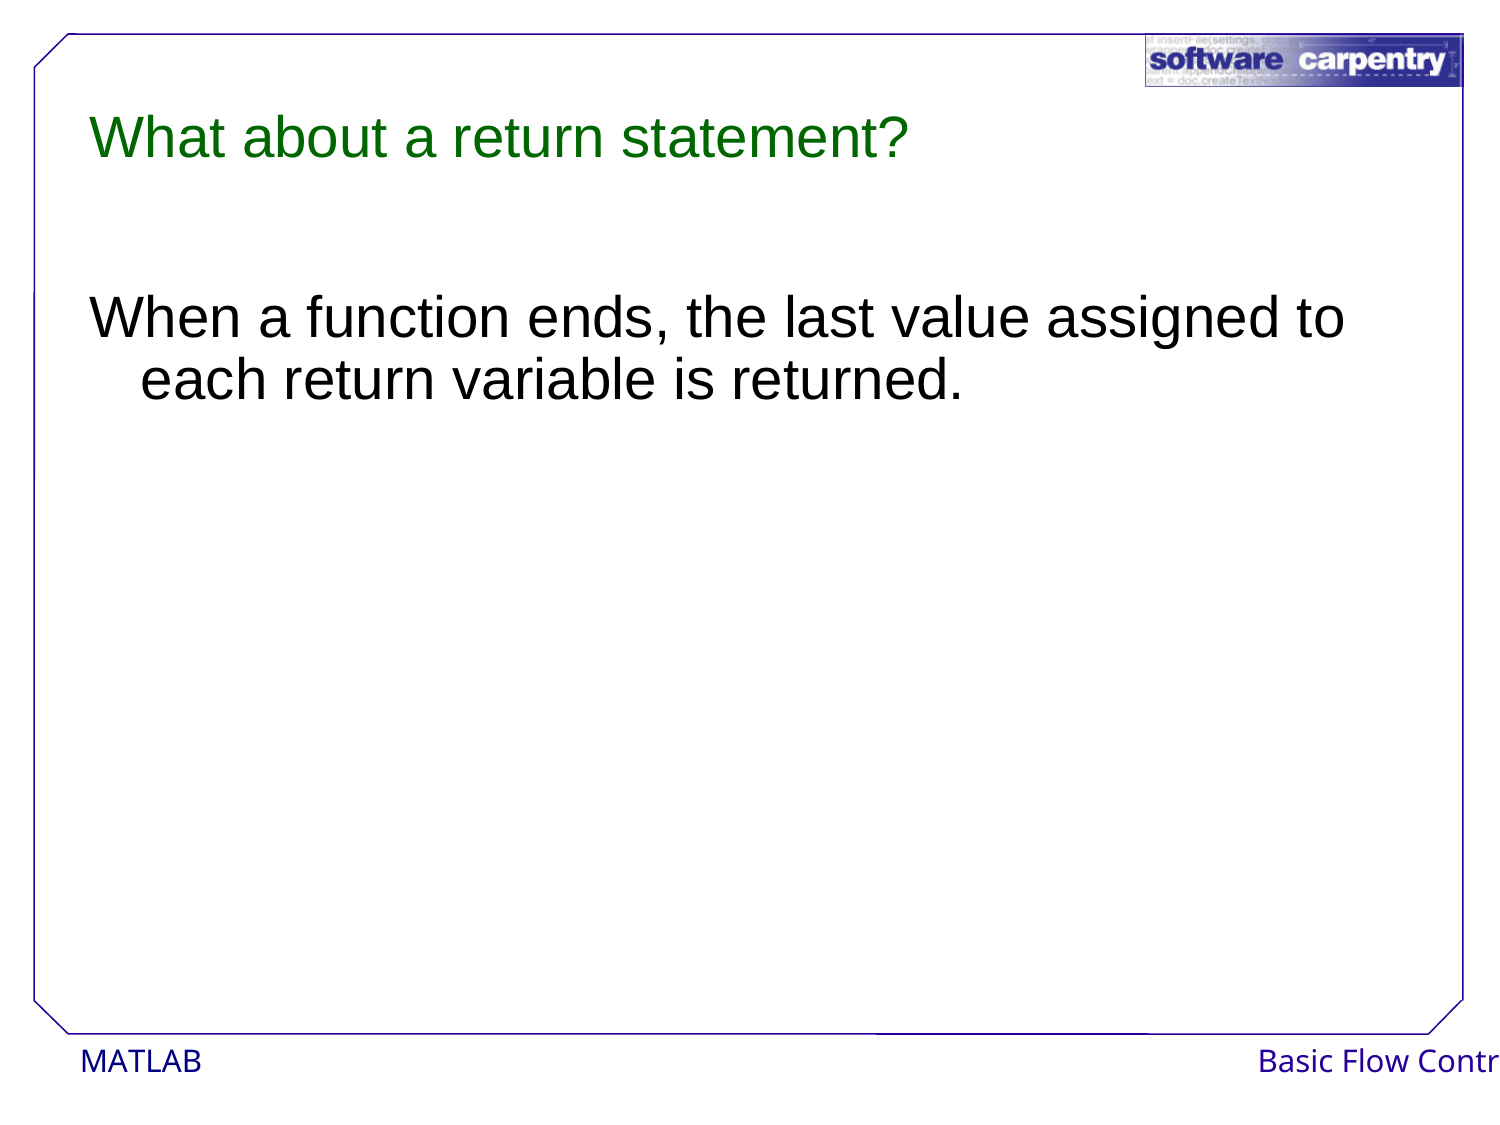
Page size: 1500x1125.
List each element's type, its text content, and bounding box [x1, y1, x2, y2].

list What about a return statement? When a function ends, the last value assigned to each return variable is returned. [75, 99, 1426, 1013]
picture [1145, 33, 1464, 87]
